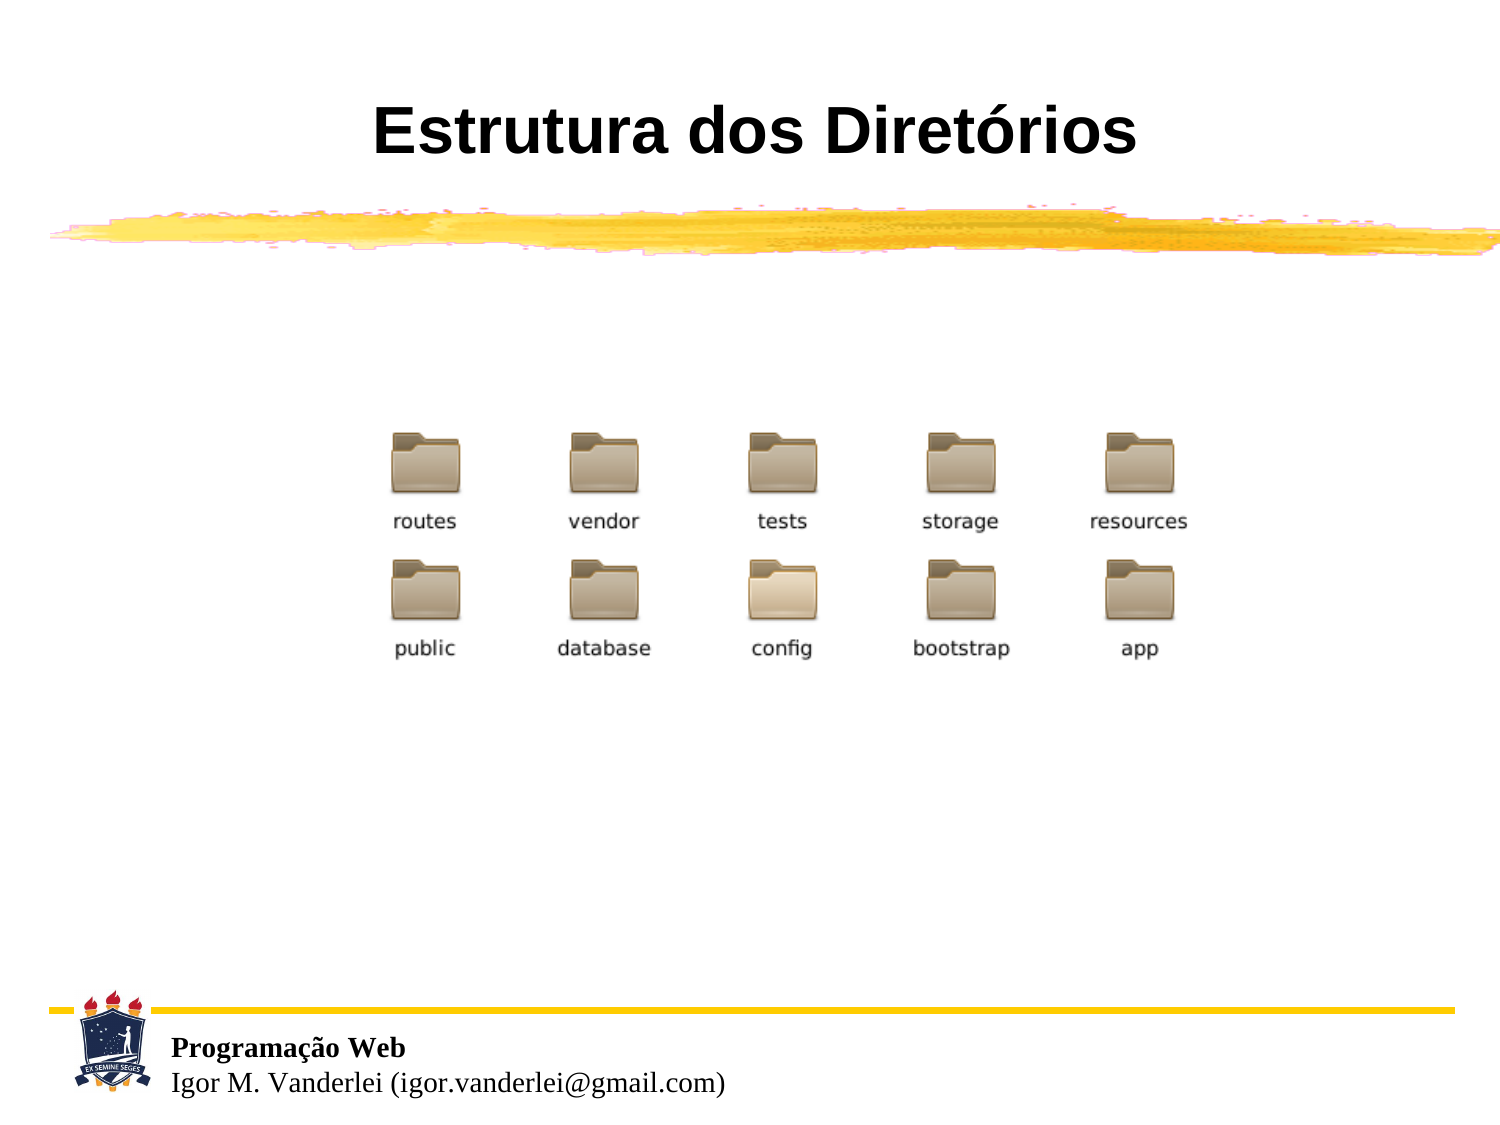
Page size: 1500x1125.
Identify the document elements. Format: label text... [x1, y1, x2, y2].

picture [50, 198, 1500, 267]
picture [74, 989, 151, 1093]
picture [354, 422, 1198, 668]
title Estrutura dos Diretórios [24, 54, 1488, 175]
